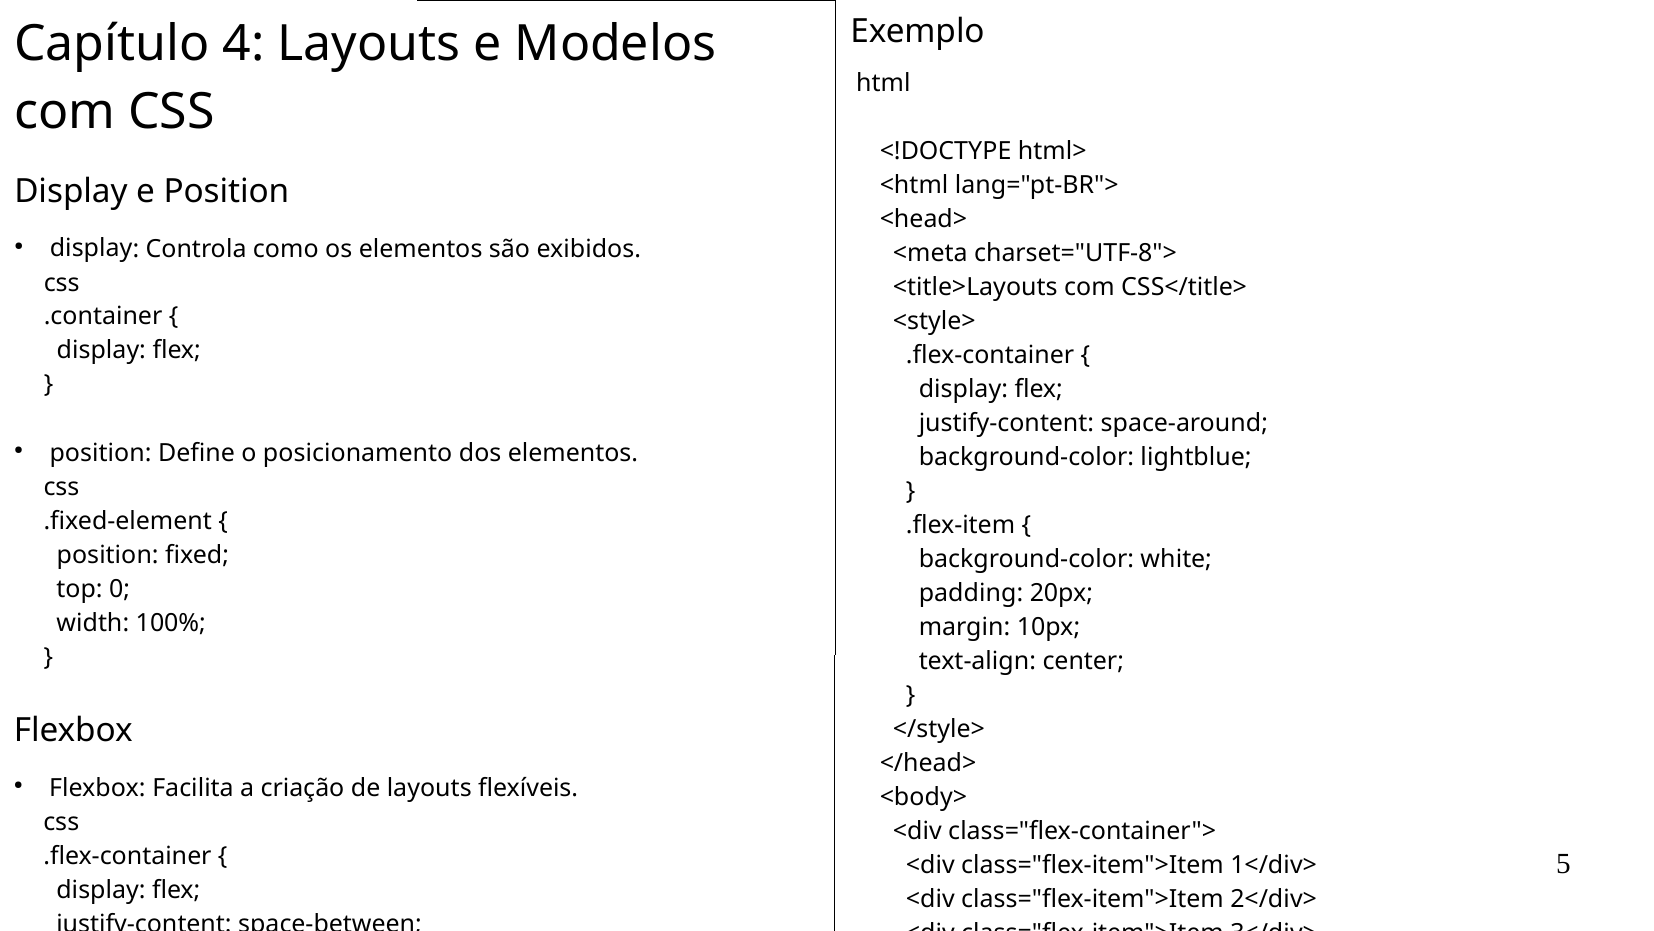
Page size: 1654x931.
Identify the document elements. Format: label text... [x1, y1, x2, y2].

text_box Capítulo 4: Layouts e Modelos com CSS Display e Position display: Controla como os elementos são exibidos. css .container { display: flex; } position: Define o posicionamento dos elementos. css .fixed-element { position: fixed; top: 0; width: 100%; } Flexbox Flexbox: Facilita a criação de layouts flexíveis. css .flex-container { display: flex; justify-content: space-between; } .flex-item { margin: 10px; } [0, 0, 835, 931]
text_box Exemplo html <!DOCTYPE html> <html lang="pt-BR"> <head> <meta charset="UTF-8"> <title>Layouts com CSS</title> <style> .flex-container { display: flex; justify-content: space-around; background-color: lightblue; } .flex-item { background-color: white; padding: 20px; margin: 10px; text-align: center; } </style> </head> <body> <div class="flex-container"> <div class="flex-item">Item 1</div> <div class="flex-item">Item 2</div> <div class="flex-item">Item 3</div> </div> </body> </html> [835, 0, 1654, 931]
